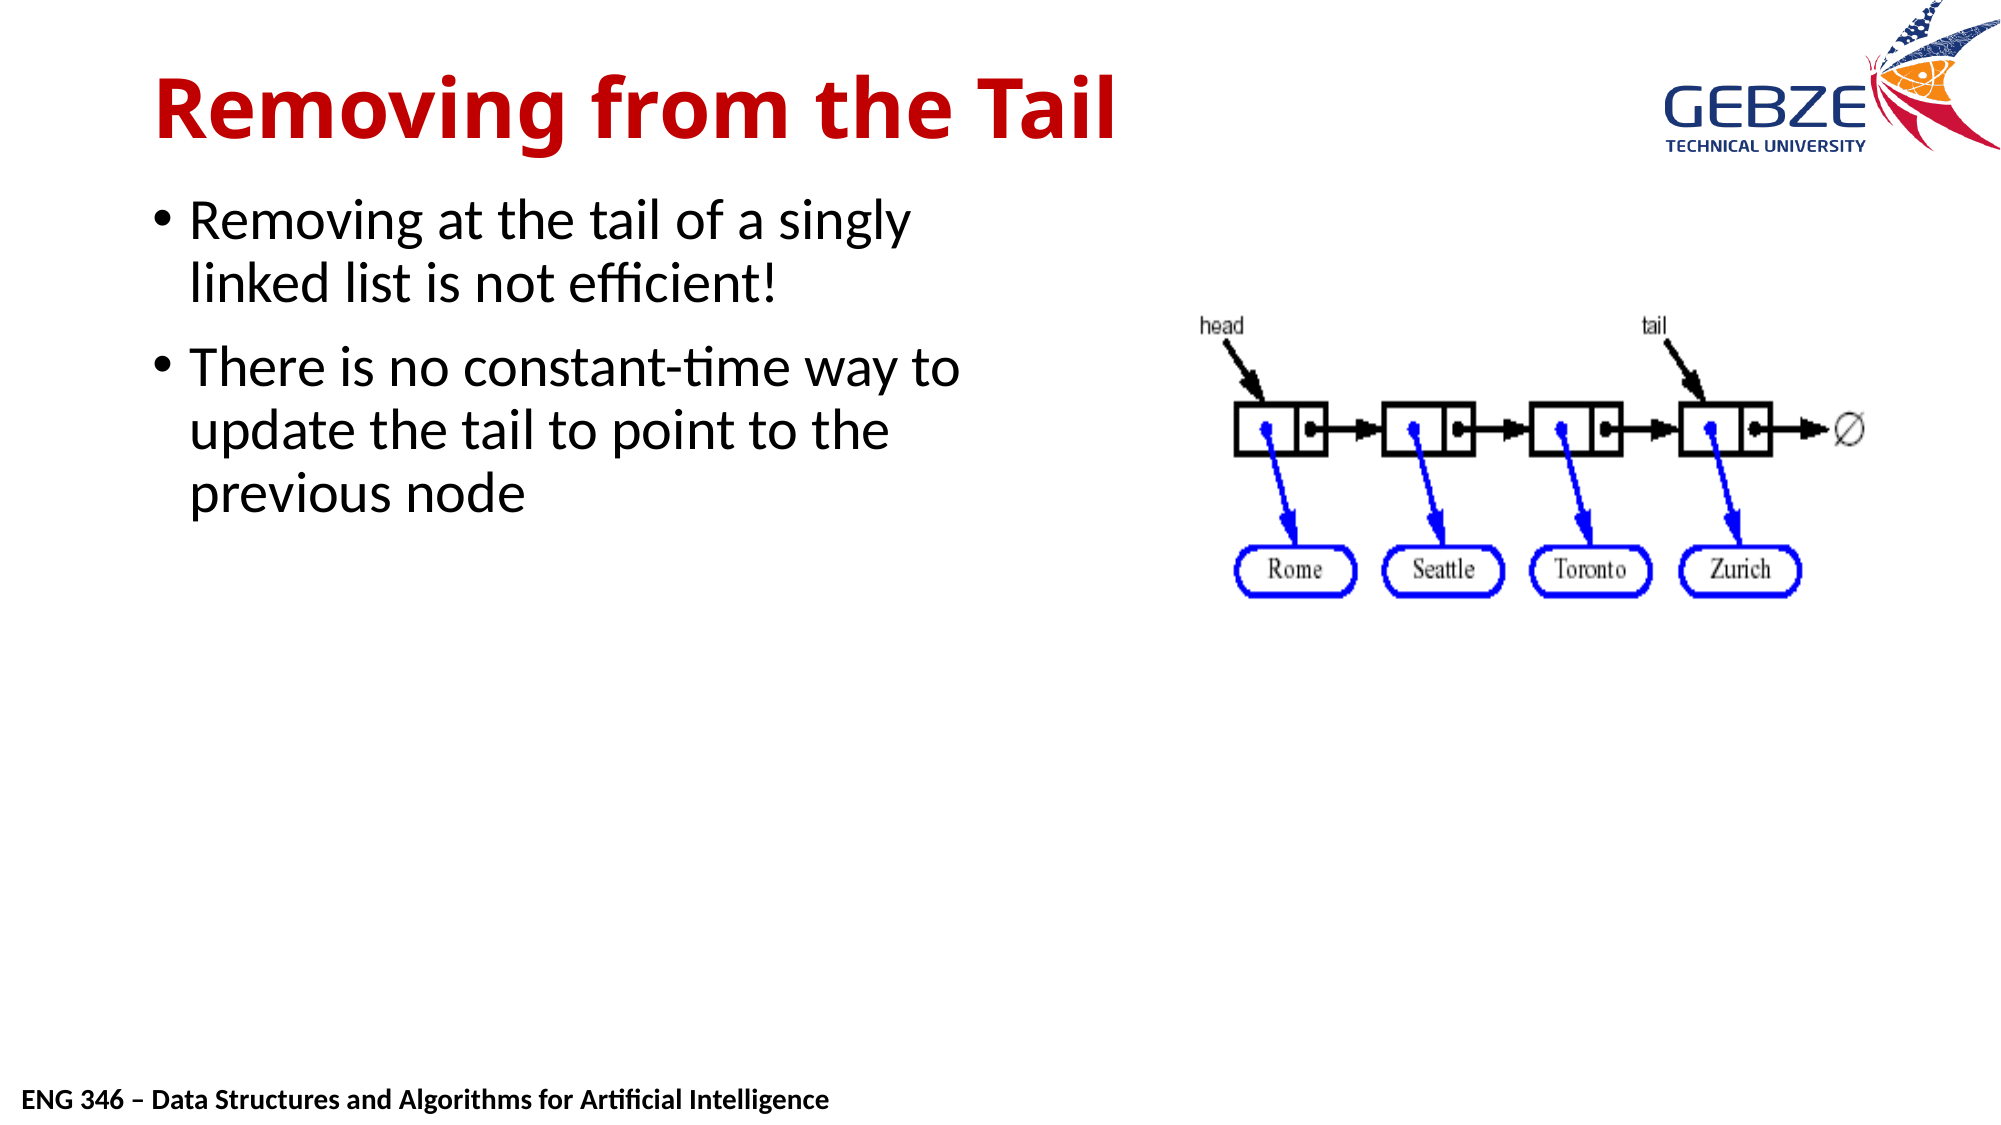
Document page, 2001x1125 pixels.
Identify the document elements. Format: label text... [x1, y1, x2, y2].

list Removing at the tail of a singly linked list is not efficient! There is no constant-time way to update the tail to point to the previous node [137, 181, 1080, 1014]
picture [1185, 301, 1901, 617]
title Removing from the Tail [137, 58, 1863, 165]
picture [1665, 0, 2001, 152]
